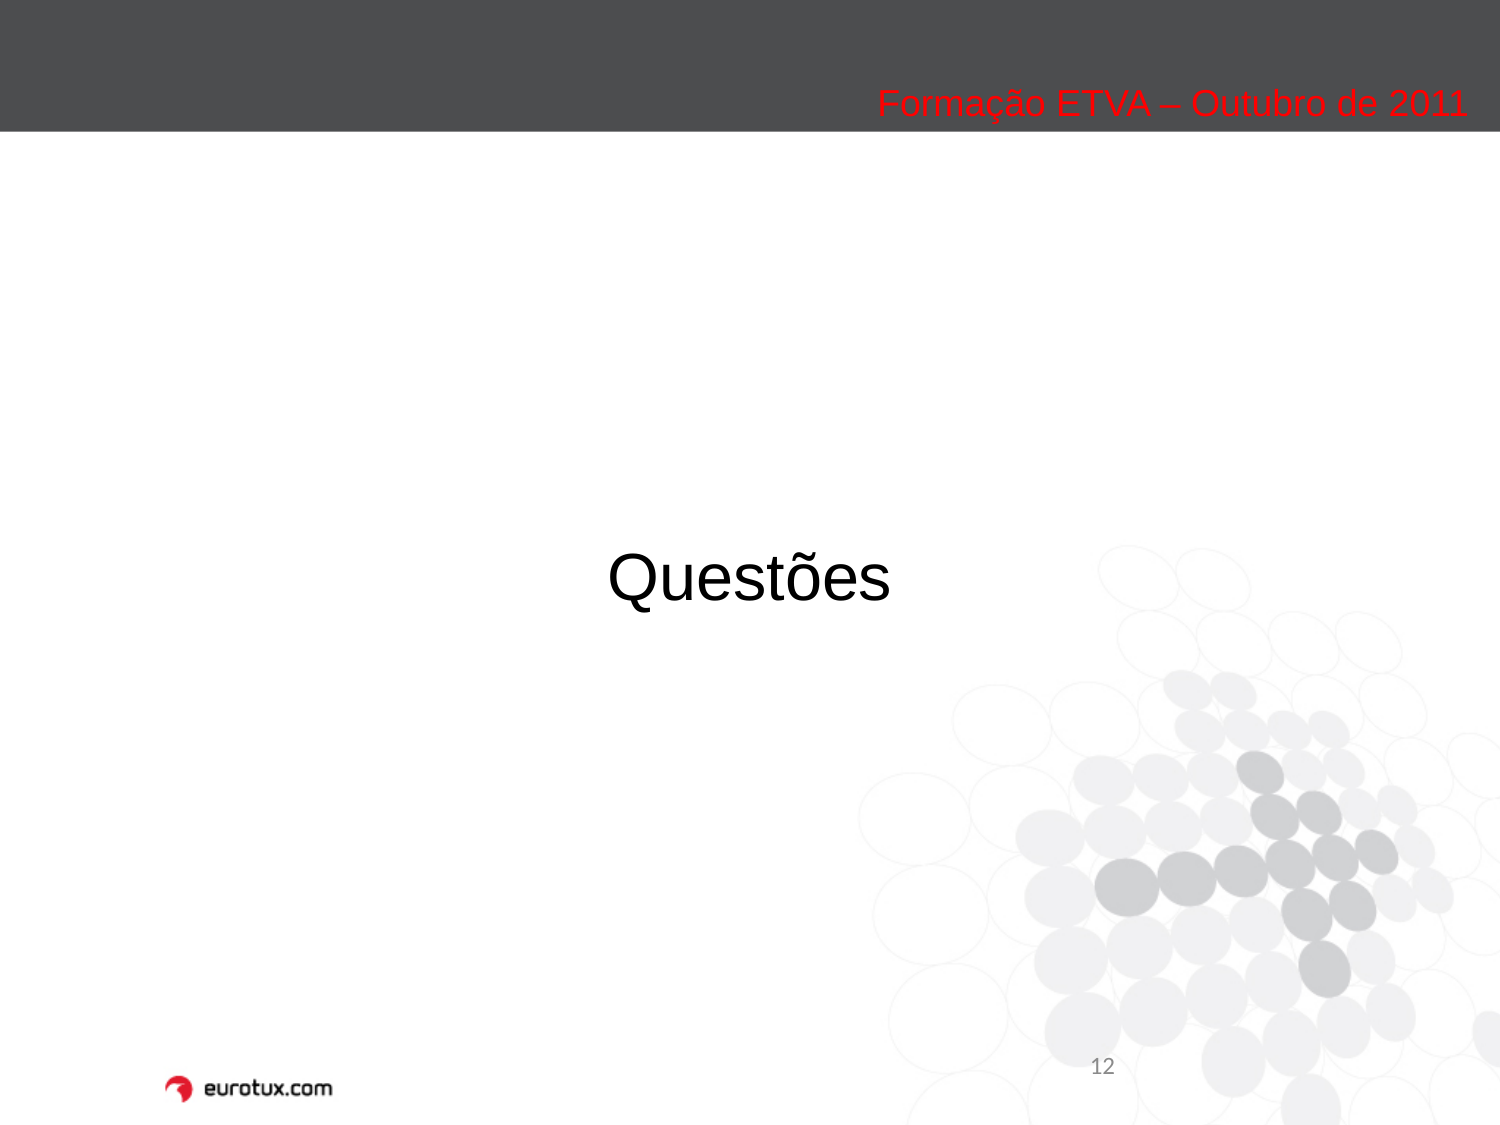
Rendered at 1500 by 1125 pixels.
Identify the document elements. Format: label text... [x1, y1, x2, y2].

subtitle Questões [75, 112, 1425, 1043]
picture [0, 0, 1500, 1125]
